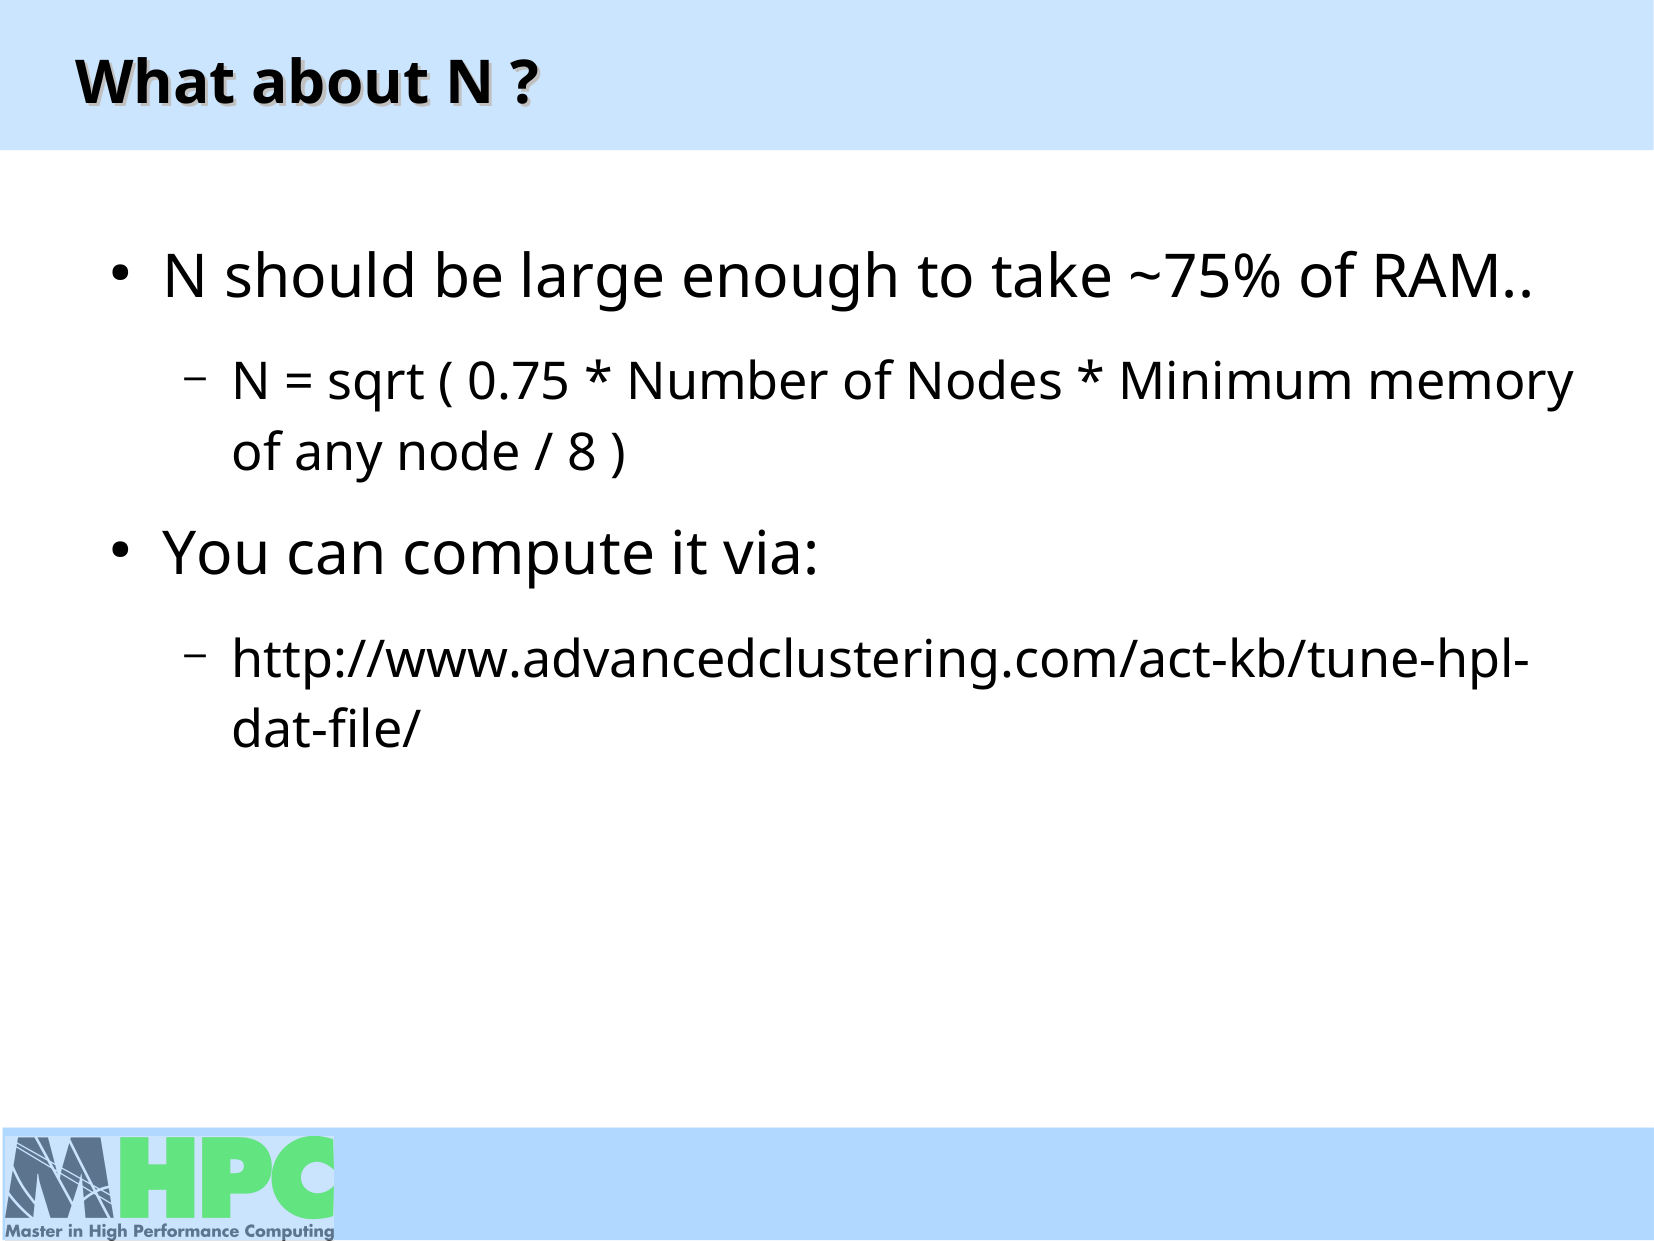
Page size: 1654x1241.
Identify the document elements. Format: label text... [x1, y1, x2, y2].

title What about N ? [75, 0, 1421, 184]
list N should be large enough to take ~75% of RAM.. N = sqrt ( 0.75 * Number of Nodes * Minimum memory of any node / 8 ) You can compute it via: http://www.advancedclustering.com/act-kb/tune-hpl-dat-file/ [62, 232, 1576, 976]
